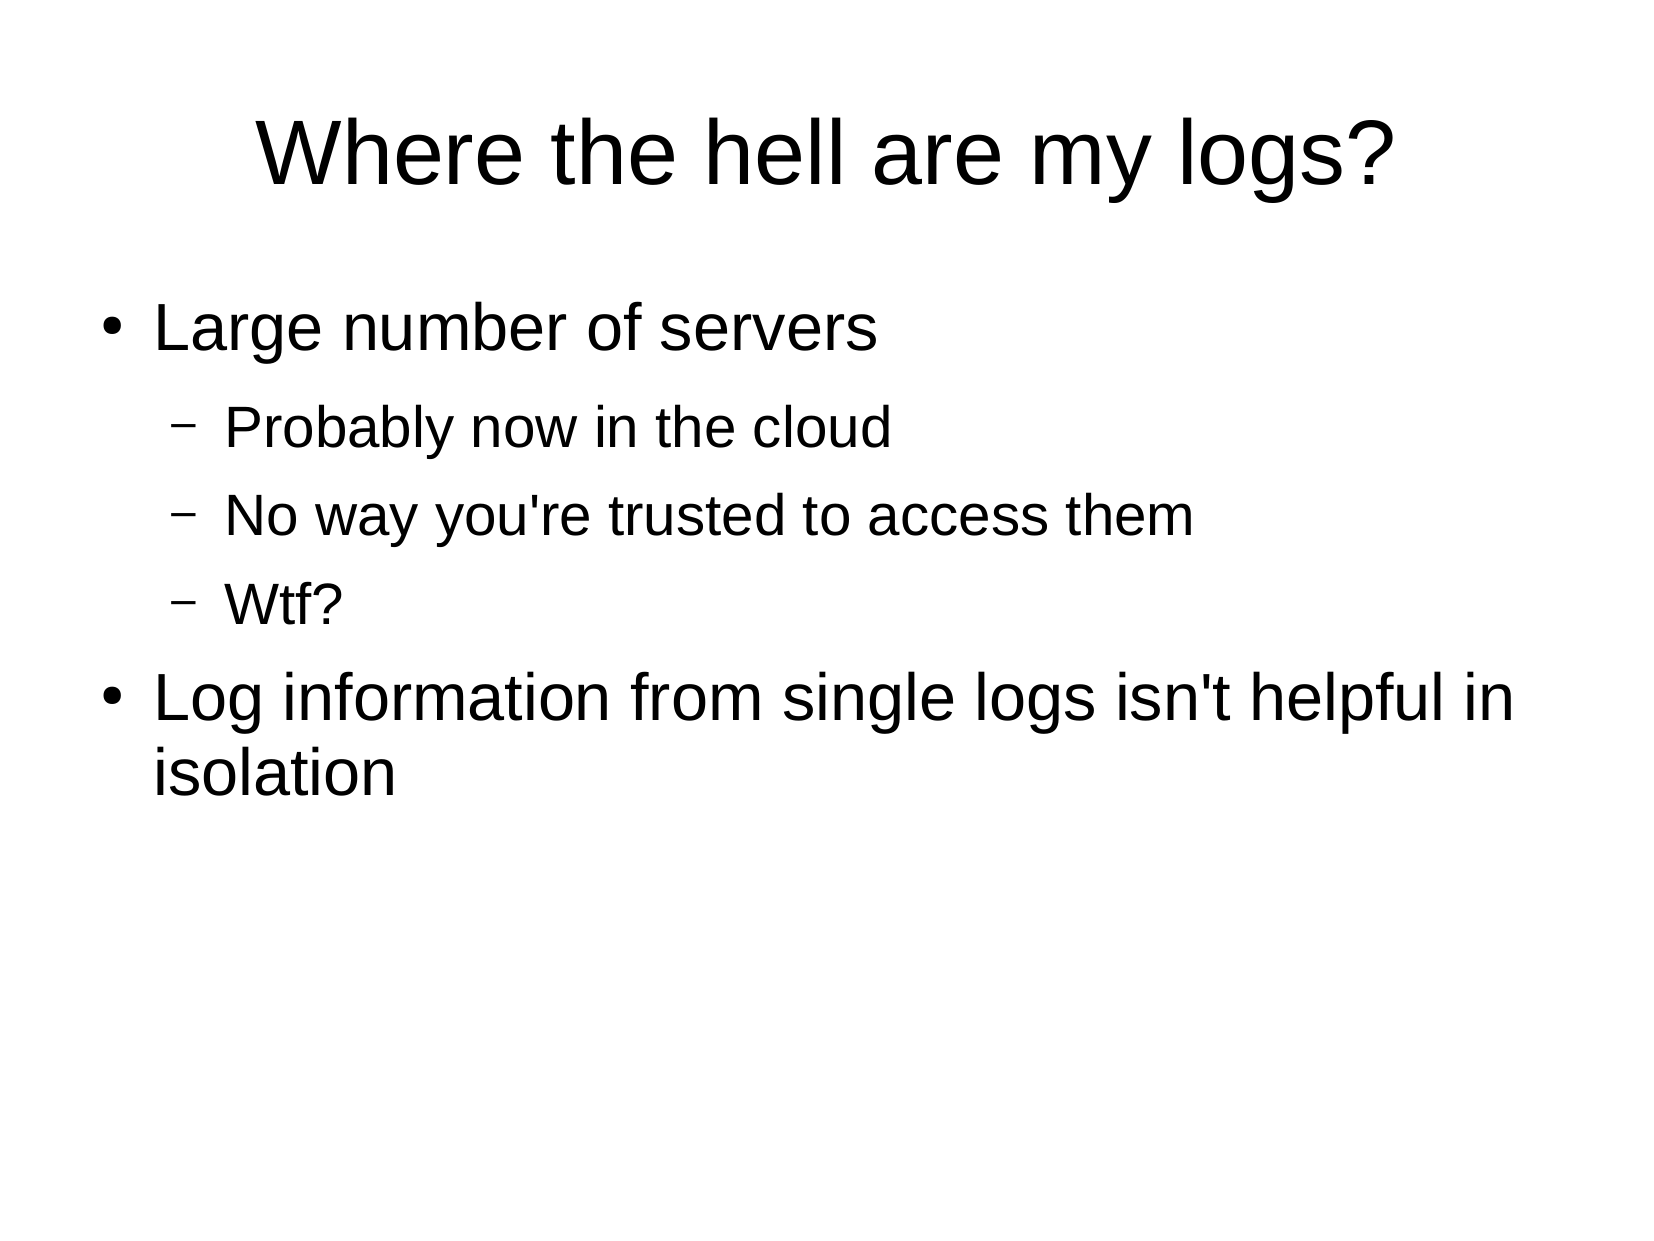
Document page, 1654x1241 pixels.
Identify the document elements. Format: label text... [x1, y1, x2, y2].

list Large number of servers Probably now in the cloud No way you're trusted to access them Wtf? Log information from single logs isn't helpful in isolation [82, 290, 1571, 1010]
title Where the hell are my logs? [82, 49, 1571, 257]
